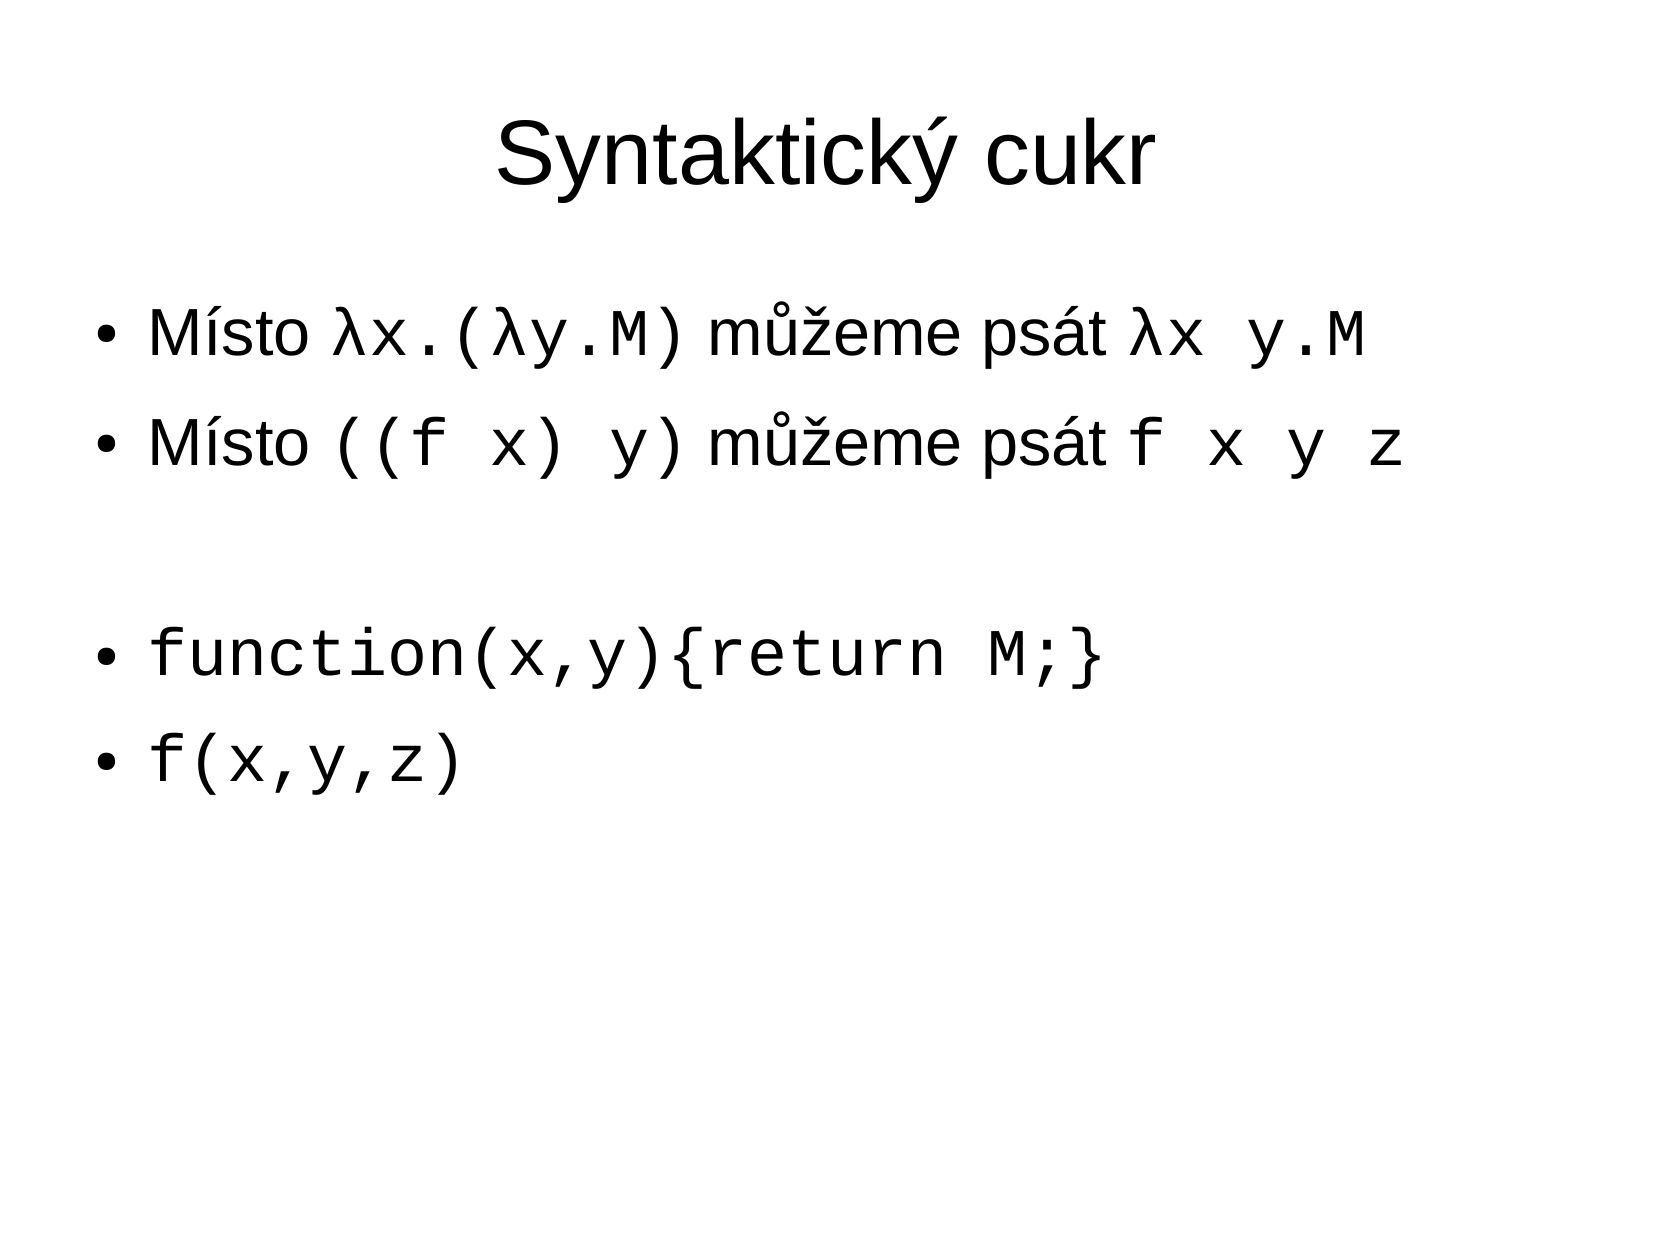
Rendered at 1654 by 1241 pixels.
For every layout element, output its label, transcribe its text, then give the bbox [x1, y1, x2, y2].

title Syntaktický cukr [82, 49, 1571, 257]
list Místo λx.(λy.M) můžeme psát λx y.M Místo ((f x) y) můžeme psát f x y z function(x,y){return M;} f(x,y,z) [76, 295, 1565, 1015]
